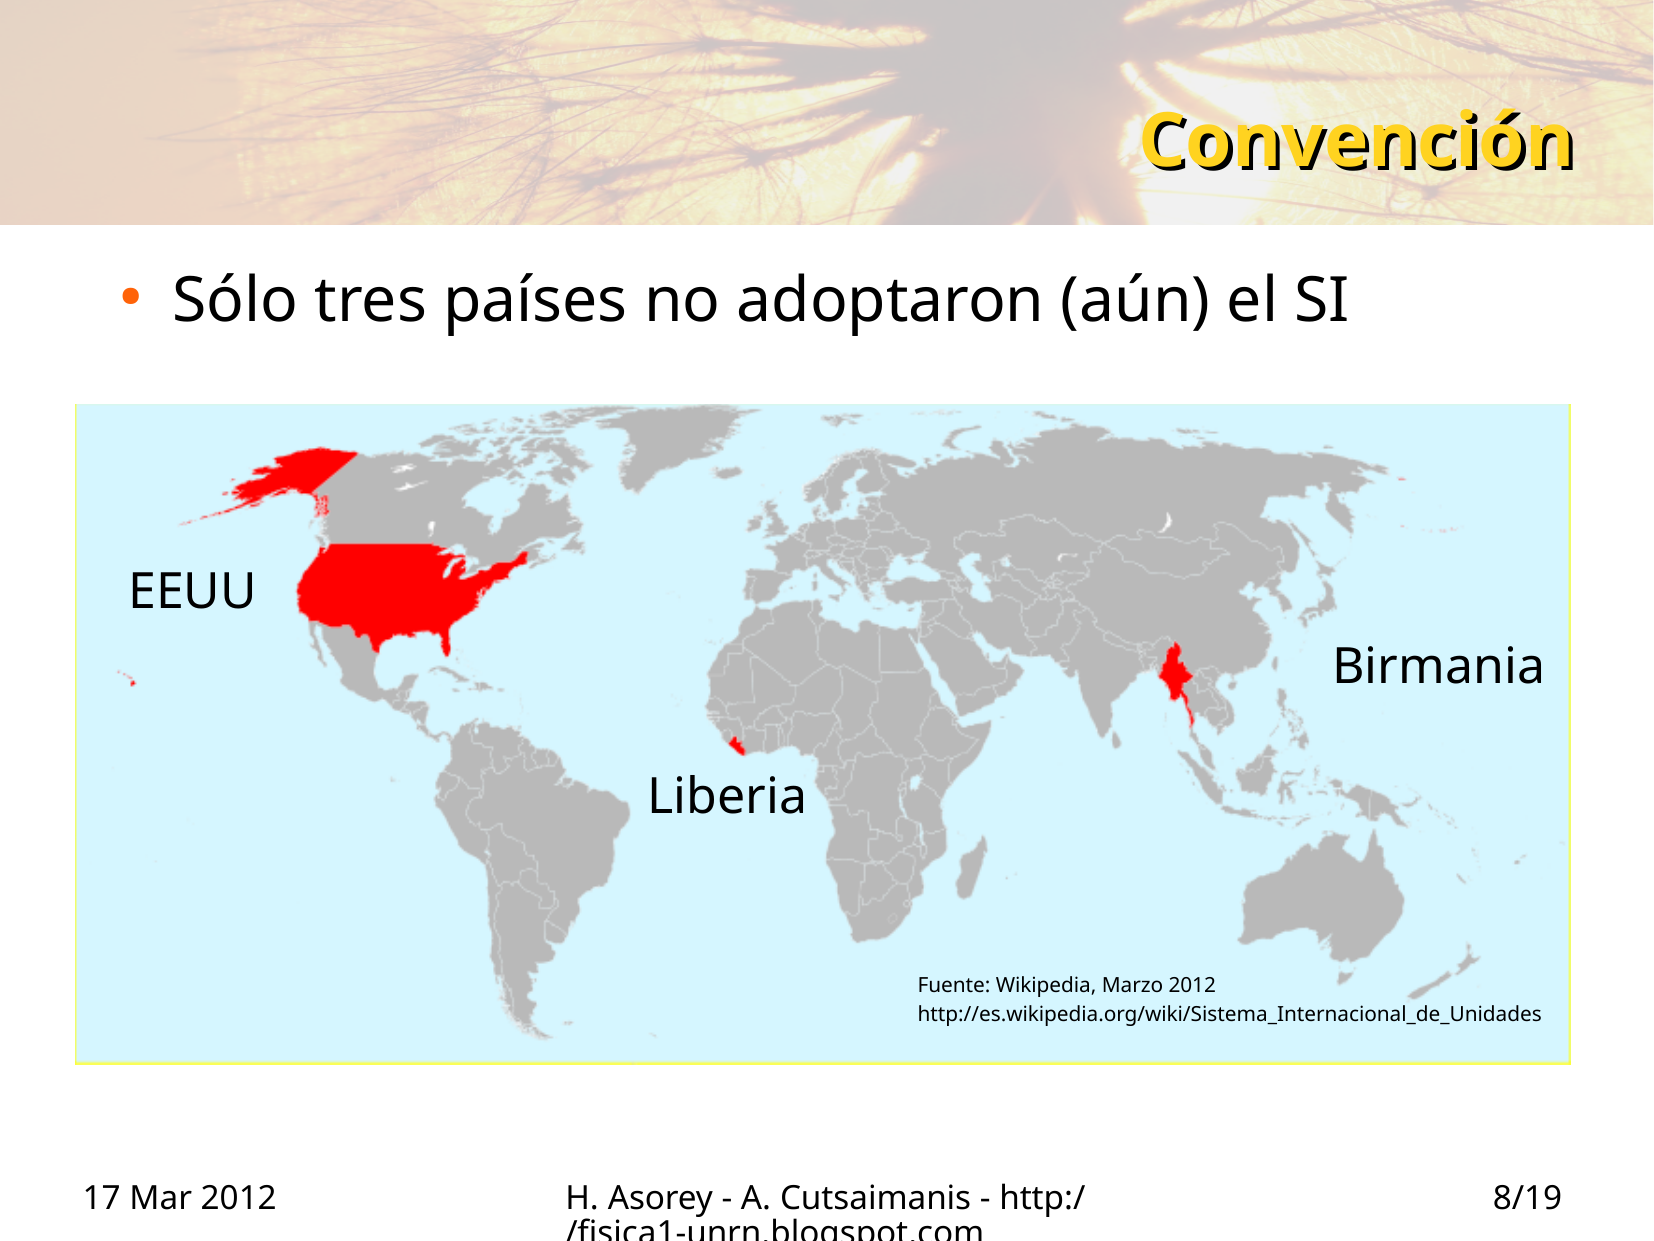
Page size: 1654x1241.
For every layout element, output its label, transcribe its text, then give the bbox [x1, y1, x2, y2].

text_box EEUU [110, 544, 286, 631]
picture [75, 404, 1571, 1066]
text_box Fuente: Wikipedia, Marzo 2012 http://es.wikipedia.org/wiki/Sistema_Internacional_de_Unidades [900, 960, 1521, 1036]
title Convención [86, 49, 1576, 226]
text_box Liberia [630, 750, 816, 836]
text_box Birmania [1314, 619, 1548, 706]
picture [0, 0, 1654, 225]
list Sólo tres países no adoptaron (aún) el SI [101, 255, 1591, 355]
